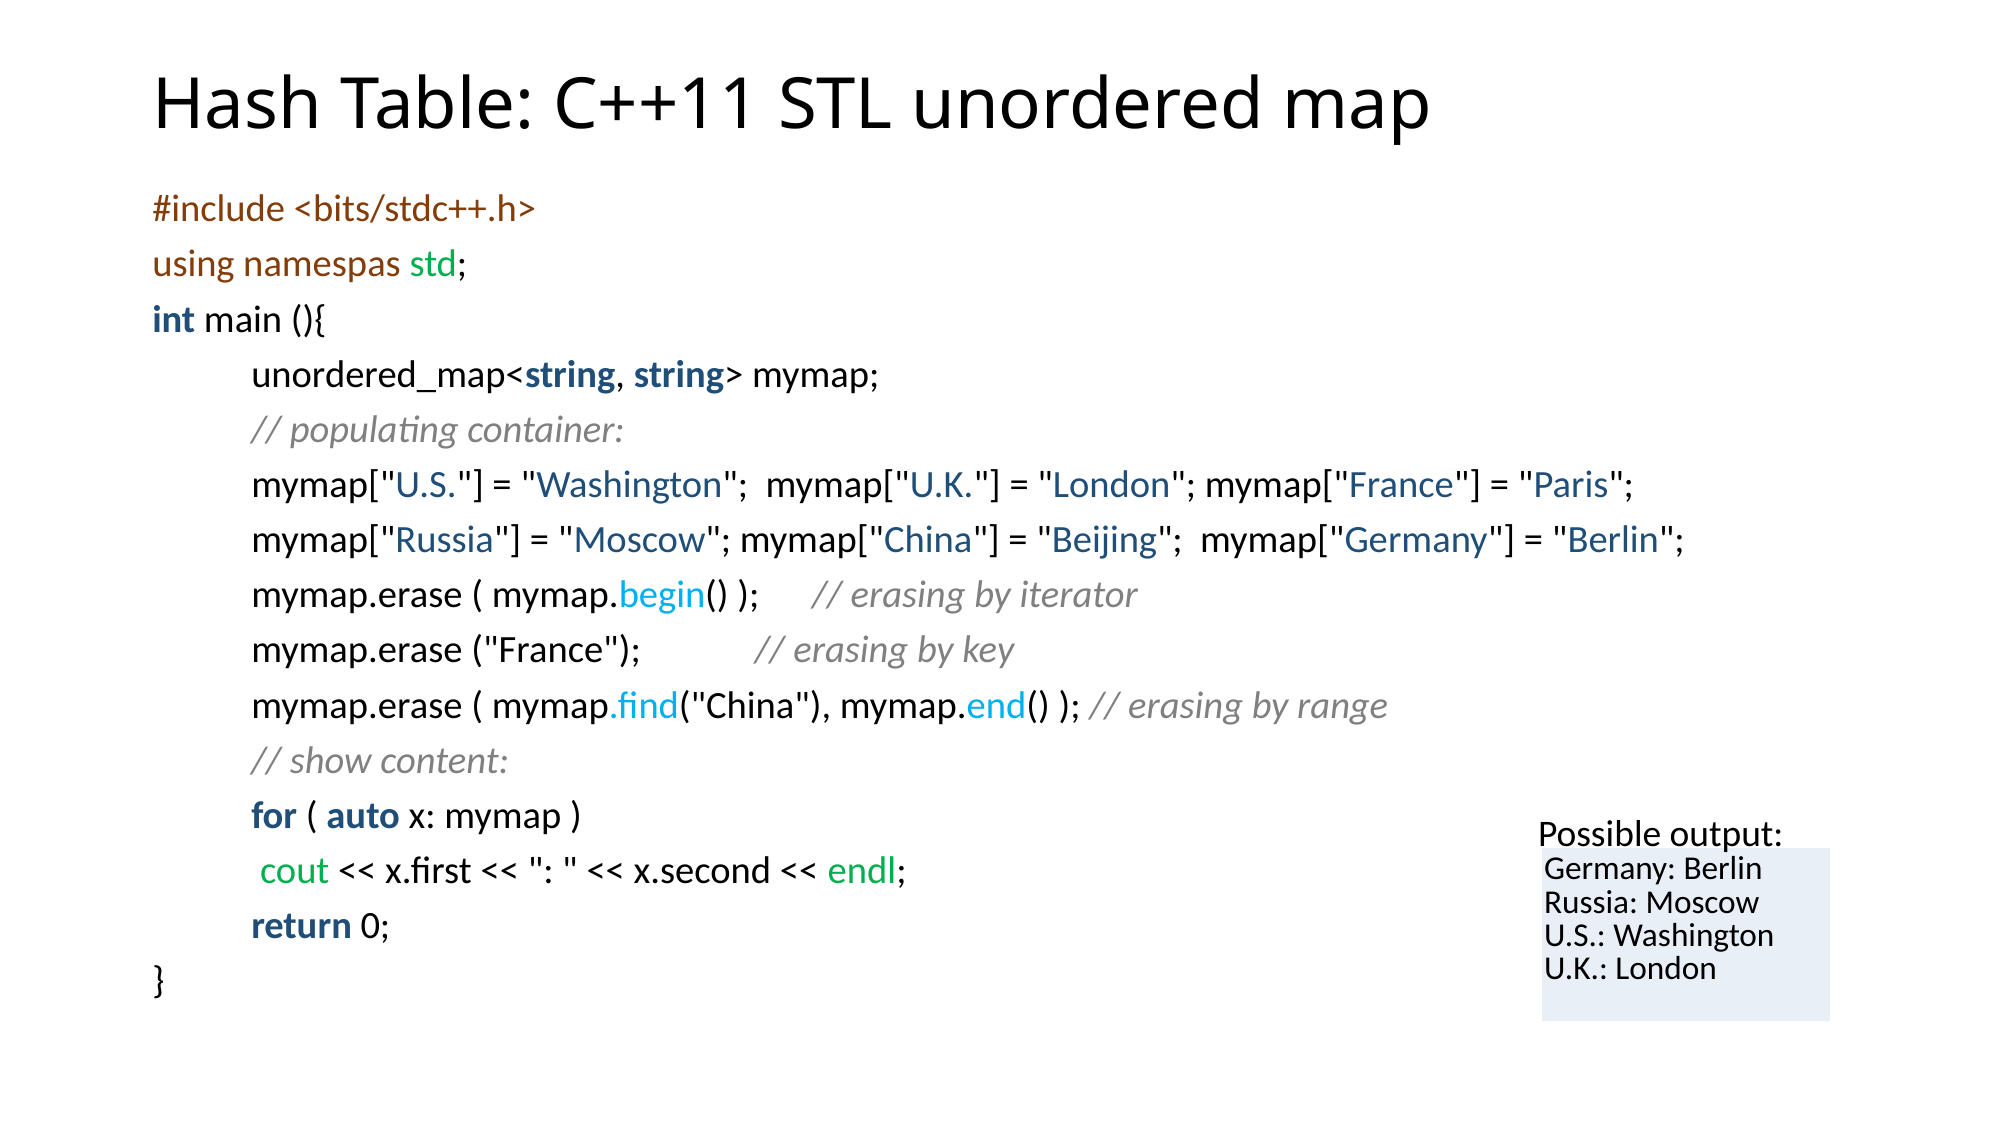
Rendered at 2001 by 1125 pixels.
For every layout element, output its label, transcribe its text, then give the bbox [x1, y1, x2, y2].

text_box Possible output: [1523, 801, 1800, 907]
text_box Hash Table: C++11 STL unordered map [137, 59, 1863, 152]
text_box #include <bits/stdc++.h> using namespas std; int main (){ unordered_map<string, string> mymap; // populating container: mymap["U.S."] = "Washington"; mymap["U.K."] = "London"; mymap["France"] = "Paris"; mymap["Russia"] = "Moscow"; mymap["China"] = "Beijing"; mymap["Germany"] = "Berlin"; mymap.erase ( mymap.begin() ); // erasing by iterator mymap.erase ("France"); // erasing by key mymap.erase ( mymap.find("China"), mymap.end() ); // erasing by range // show content: for ( auto x: mymap ) cout << x.first << ": " << x.second << endl; return 0; } [137, 181, 1863, 1014]
table_header Germany: Berlin Russia: Moscow U.S.: Washington U.K.: London [1542, 848, 1830, 1021]
